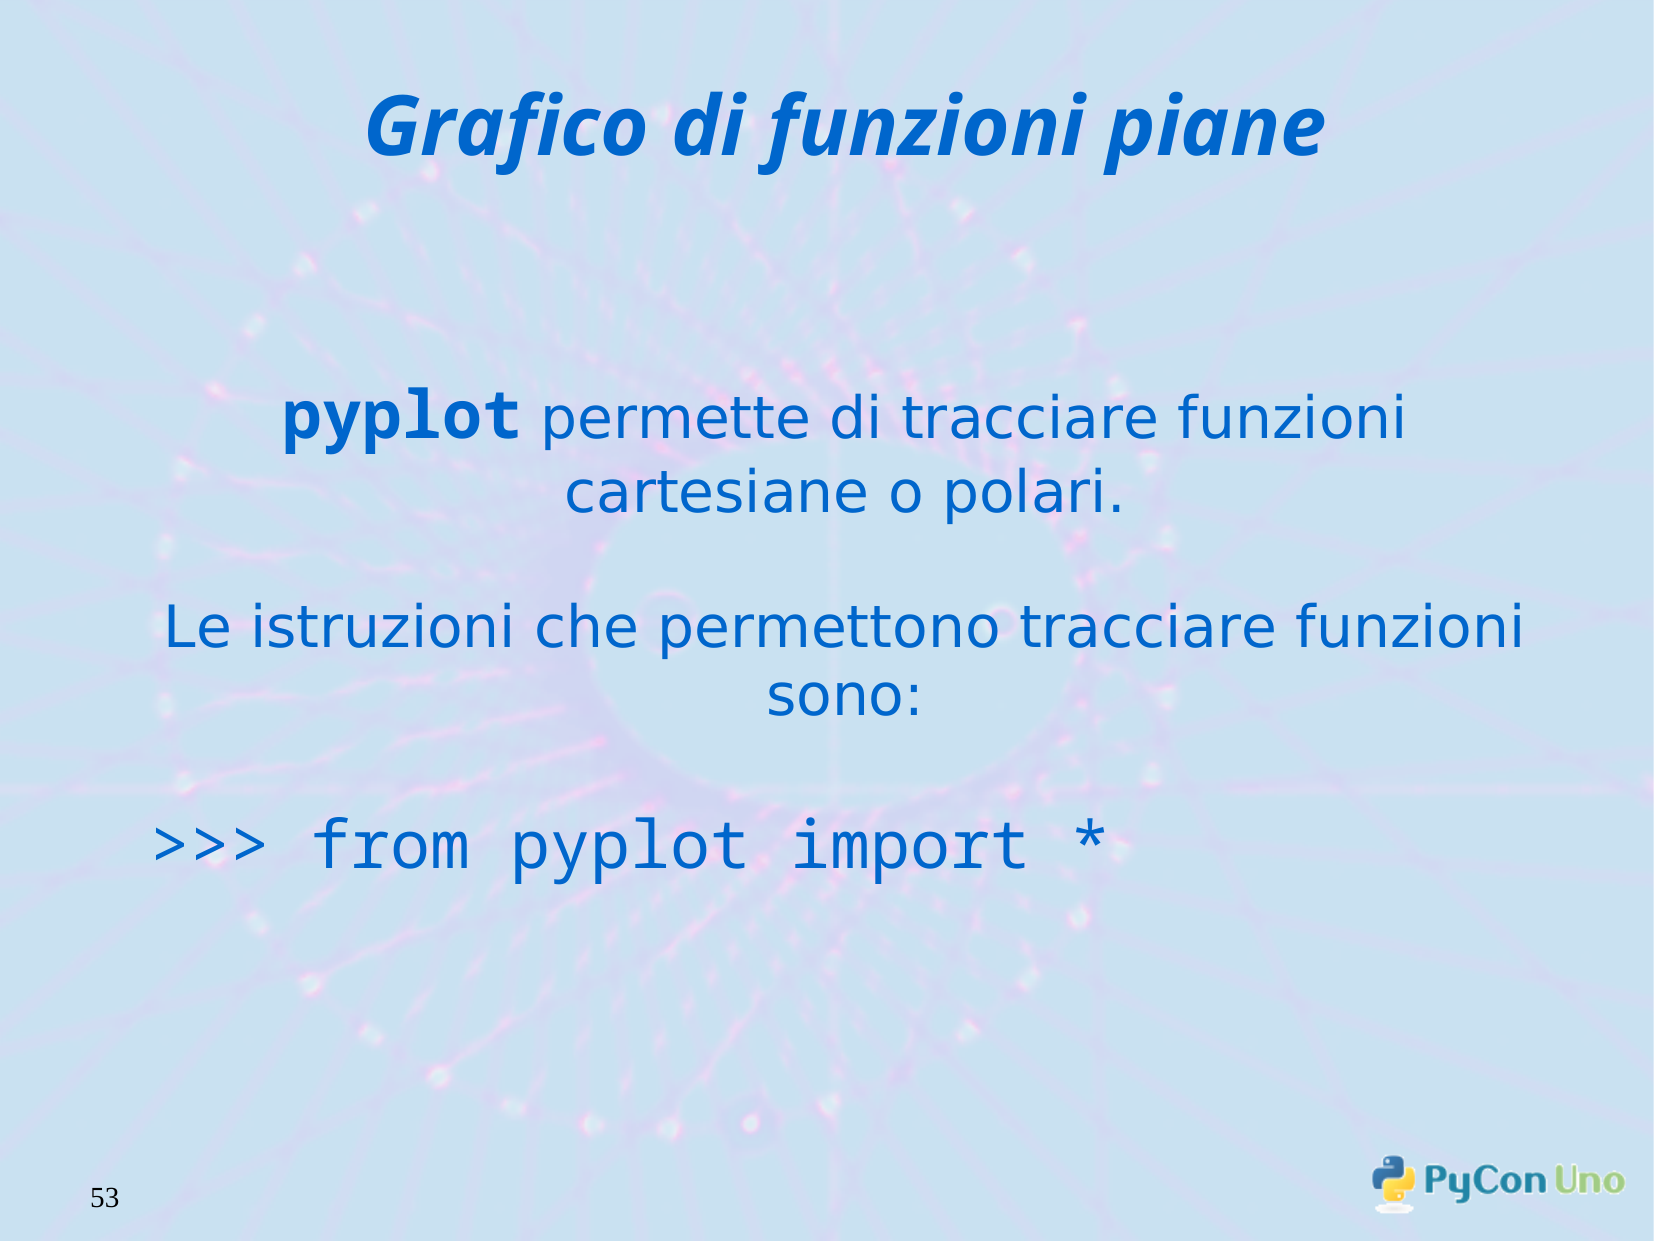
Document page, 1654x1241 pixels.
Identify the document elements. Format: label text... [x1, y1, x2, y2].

title Grafico di funzioni piane [139, 19, 1552, 227]
picture [0, 0, 1654, 1241]
subtitle pyplot permette di tracciare funzioni cartesiane o polari. Le istruzioni che permettono tracciare funzioni sono: >>> from pyplot import * [150, 282, 1541, 1064]
